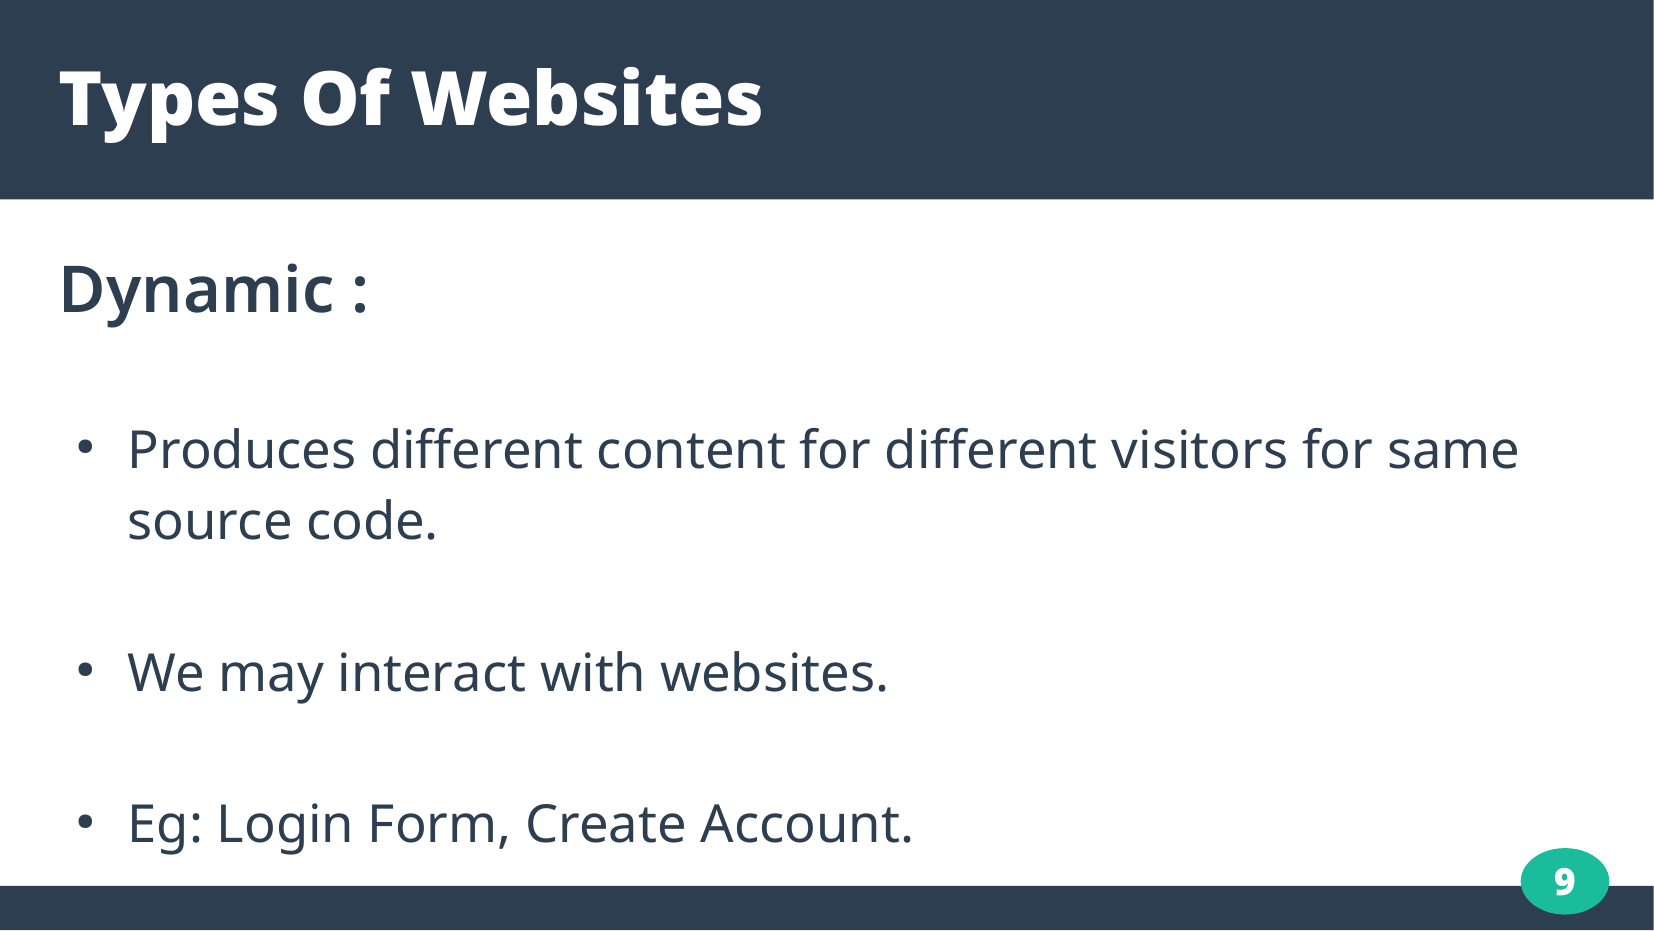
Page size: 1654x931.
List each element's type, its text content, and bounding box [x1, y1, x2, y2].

list Dynamic : Produces different content for different visitors for same source code. We may interact with websites. Eg: Login Form, Create Account. [59, 243, 1595, 864]
title Types Of Websites [59, 37, 1595, 155]
